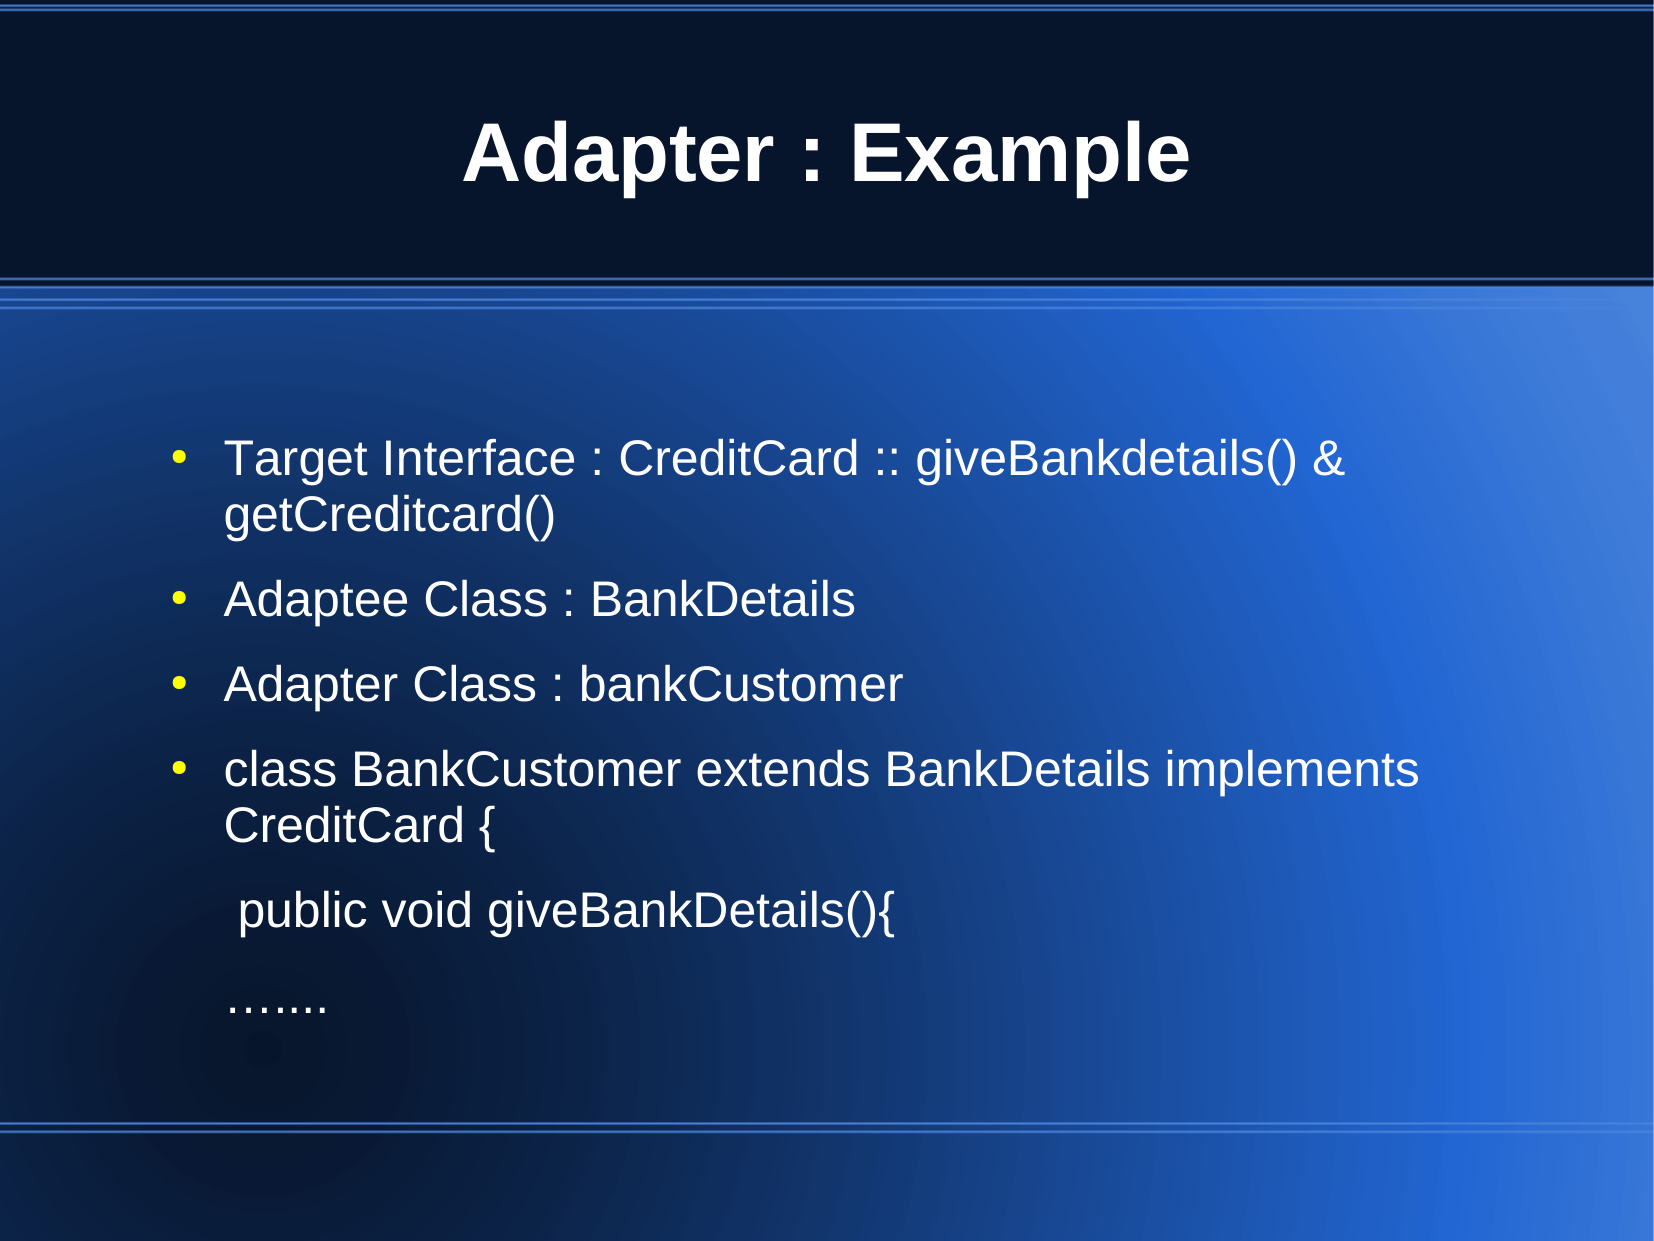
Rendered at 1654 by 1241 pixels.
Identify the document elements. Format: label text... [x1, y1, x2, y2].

picture [0, 0, 1654, 1241]
list Target Interface : CreditCard :: giveBankdetails() & getCreditcard() Adaptee Class : BankDetails Adapter Class : bankCustomer class BankCustomer extends BankDetails implements CreditCard { public void giveBankDetails(){ ….... [152, 344, 1534, 1127]
title Adapter : Example [82, 49, 1571, 257]
